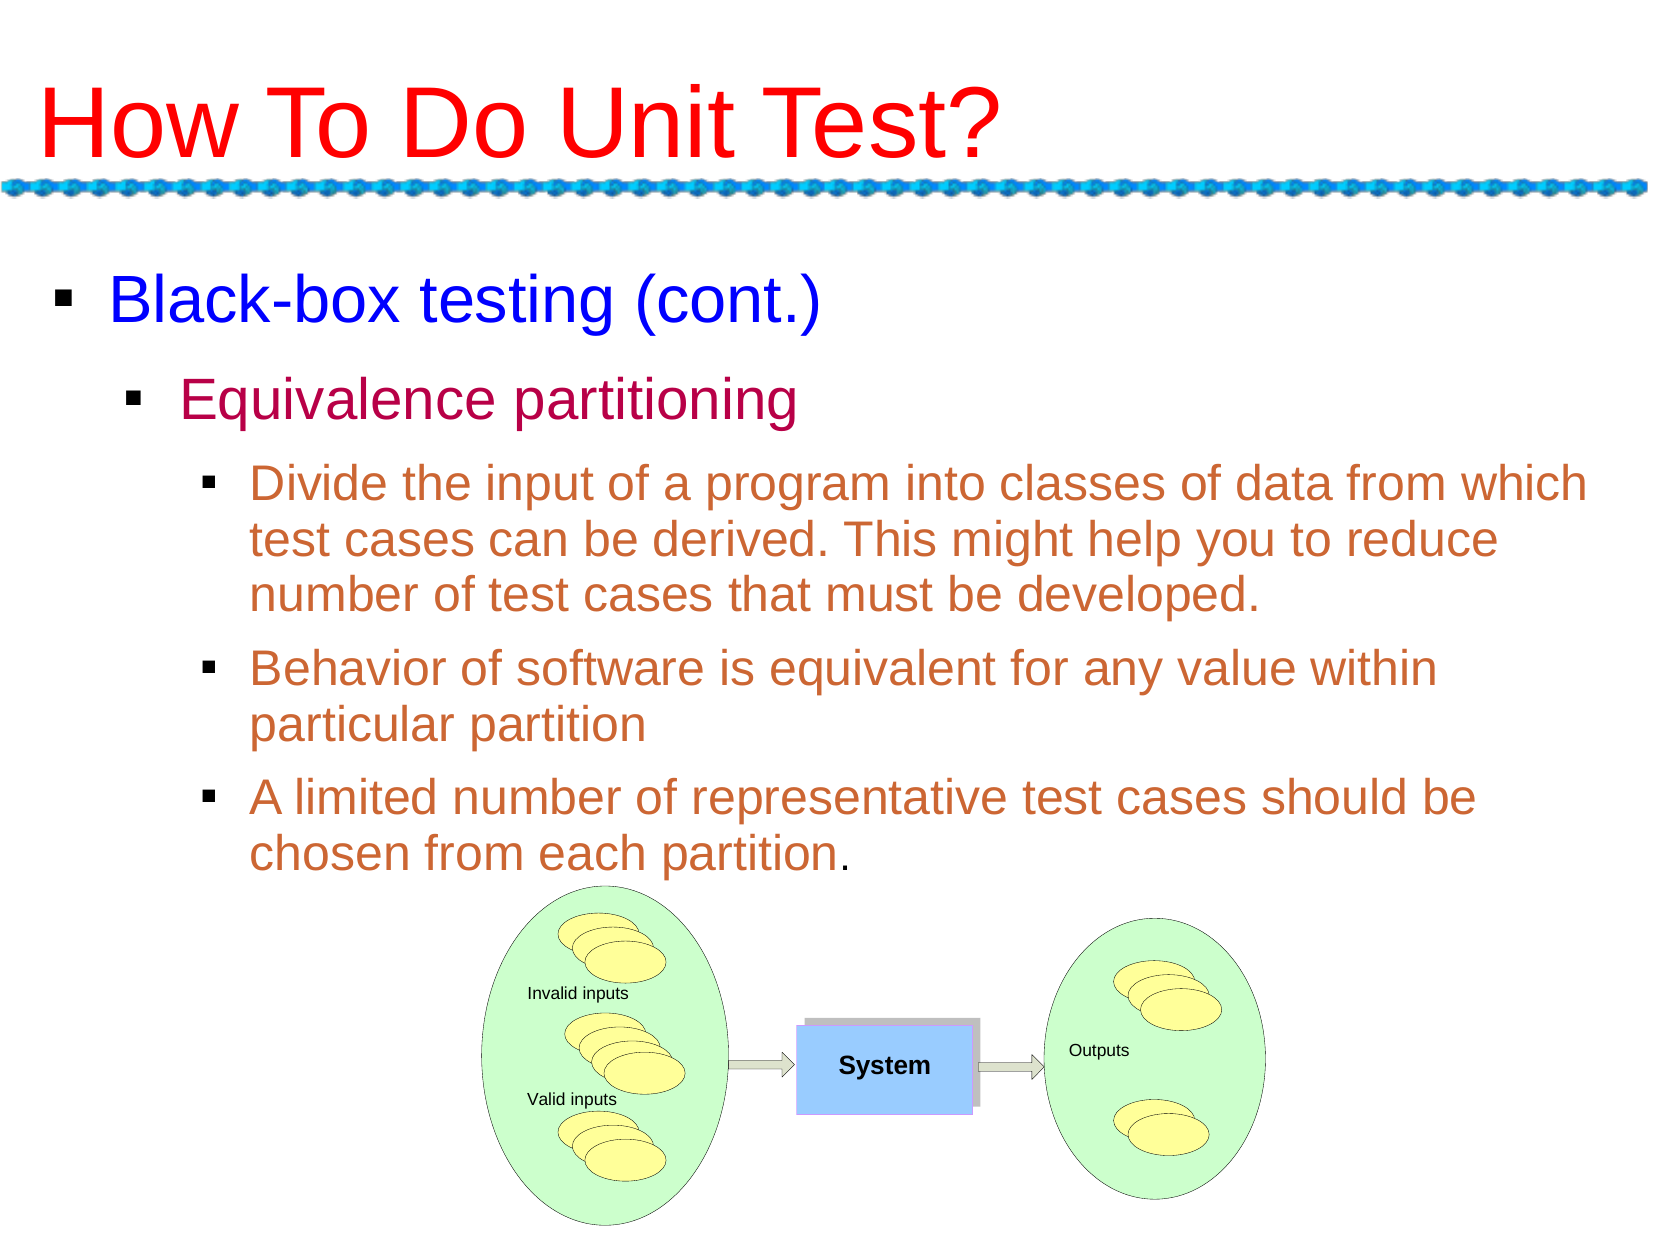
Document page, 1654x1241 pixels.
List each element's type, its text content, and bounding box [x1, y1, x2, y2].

text_box [479, 884, 1268, 1228]
picture [0, 178, 37, 199]
list Black-box testing (cont.) Equivalence partitioning Divide the input of a program into classes of data from which test cases can be derived. This might help you to reduce number of test cases that must be developed. Behavior of software is equivalent for any value within particular partition A limited number of representative test cases should be chosen from each partition. [37, 262, 1651, 1163]
title How To Do Unit Test? [37, 37, 1651, 207]
